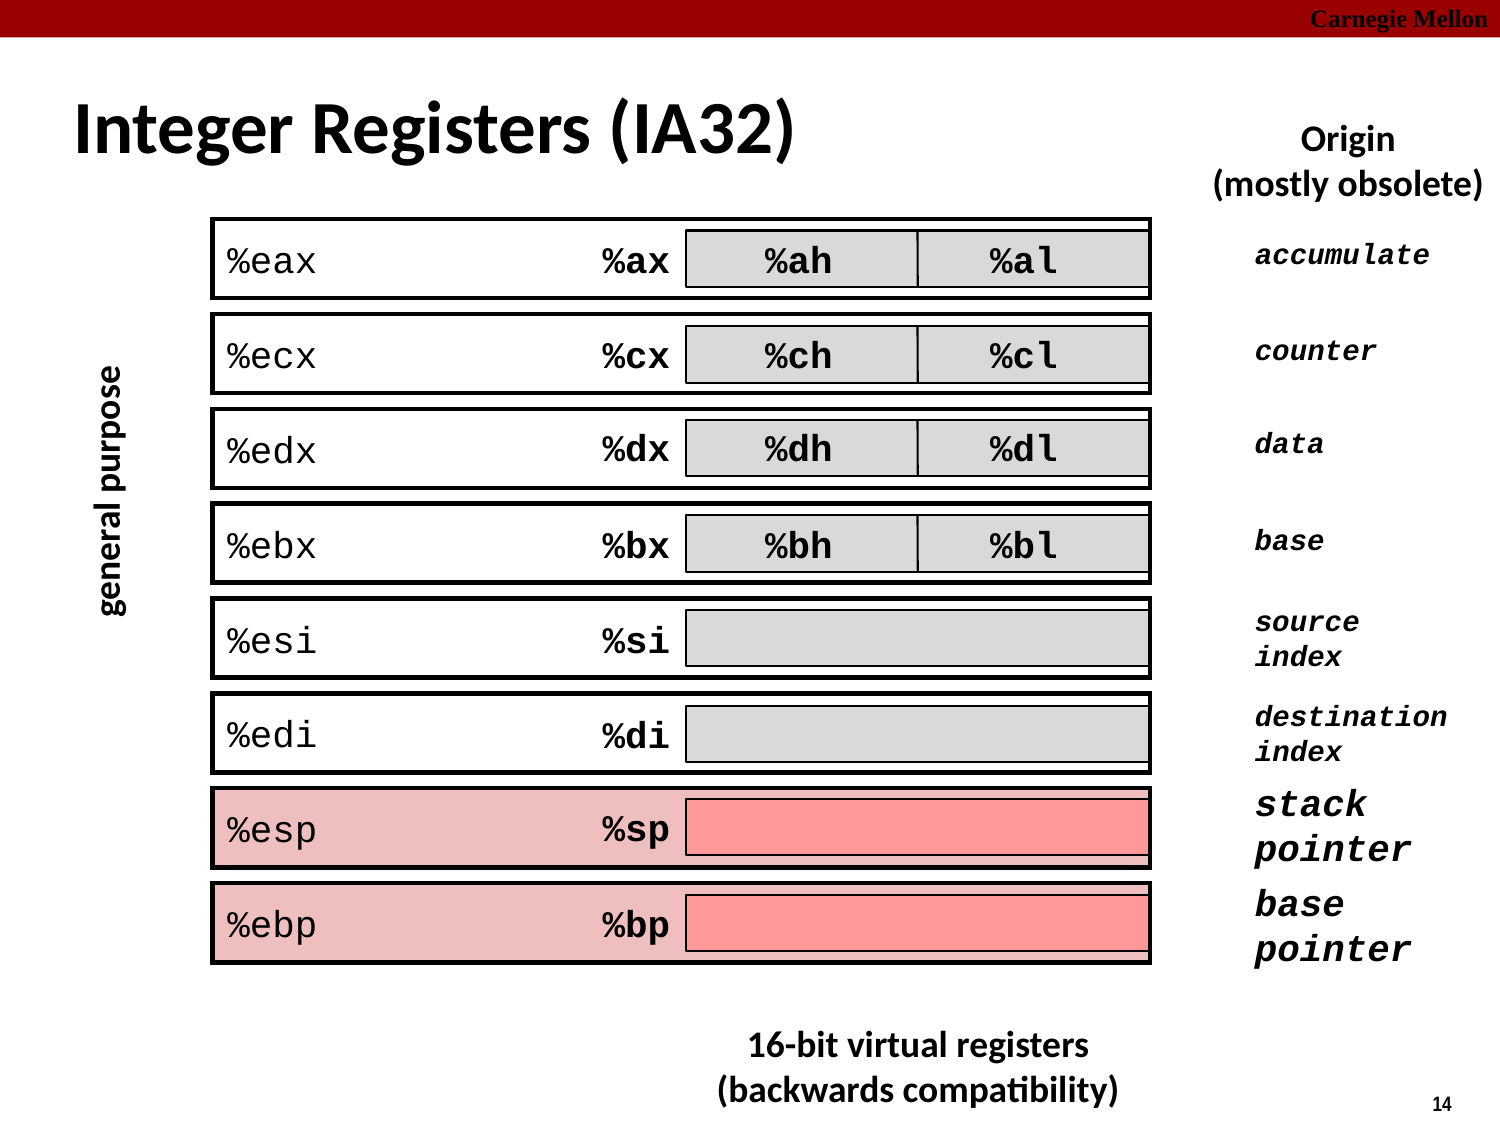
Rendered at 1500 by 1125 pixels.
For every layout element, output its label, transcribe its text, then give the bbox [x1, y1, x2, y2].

text_box %ebx [212, 503, 1150, 583]
text_box %sp [587, 796, 686, 857]
text_box [848, 515, 916, 572]
text_box [1073, 419, 1149, 477]
text_box Origin (mostly obsolete) [1197, 106, 1500, 212]
text_box counter [1240, 323, 1393, 374]
text_box %bh [750, 513, 848, 574]
text_box %eax [212, 218, 1150, 298]
text_box [919, 419, 975, 477]
text_box %dx [587, 416, 686, 477]
text_box stack pointer [1240, 771, 1428, 871]
text_box %ah [750, 228, 848, 289]
title Integer Registers (IA32) [58, 71, 1304, 197]
text_box %bp [587, 892, 686, 953]
text_box general purpose [74, 351, 135, 633]
text_box %esi [212, 598, 1150, 678]
text_box %ecx [212, 313, 1150, 393]
text_box %di [587, 703, 686, 764]
text_box [1073, 515, 1149, 572]
text_box %ch [750, 323, 848, 384]
text_box [848, 419, 916, 477]
text_box %ax [587, 228, 686, 289]
text_box %esp [212, 788, 1150, 868]
text_box [919, 230, 975, 287]
text_box [686, 894, 1149, 951]
text_box [686, 326, 750, 383]
text_box data [1239, 416, 1340, 467]
text_box %bx [587, 513, 686, 574]
text_box accumulate [1240, 228, 1445, 279]
text_box [686, 609, 1149, 667]
text_box %bl [975, 513, 1073, 574]
text_box [1073, 230, 1149, 287]
text_box [686, 419, 750, 477]
text_box [919, 515, 975, 572]
text_box base [1239, 513, 1340, 564]
text_box [848, 230, 916, 287]
text_box %cx [587, 323, 686, 384]
text_box source index [1240, 594, 1393, 680]
text_box %dh [750, 416, 848, 477]
text_box %ebp [212, 883, 1150, 963]
text_box %cl [975, 323, 1073, 384]
text_box %edx [212, 408, 1150, 488]
text_box [919, 326, 975, 383]
text_box [686, 705, 1149, 762]
text_box [686, 230, 750, 287]
text_box [686, 515, 750, 572]
text_box destination index [1240, 689, 1463, 775]
text_box %al [975, 228, 1073, 289]
text_box %si [587, 608, 686, 669]
text_box [686, 799, 1149, 856]
text_box 16-bit virtual registers (backwards compatibility) [701, 1012, 1135, 1118]
text_box [1073, 326, 1149, 383]
text_box base pointer [1240, 871, 1428, 977]
text_box %dl [975, 416, 1073, 477]
text_box [848, 326, 916, 383]
text_box %edi [212, 693, 1150, 773]
